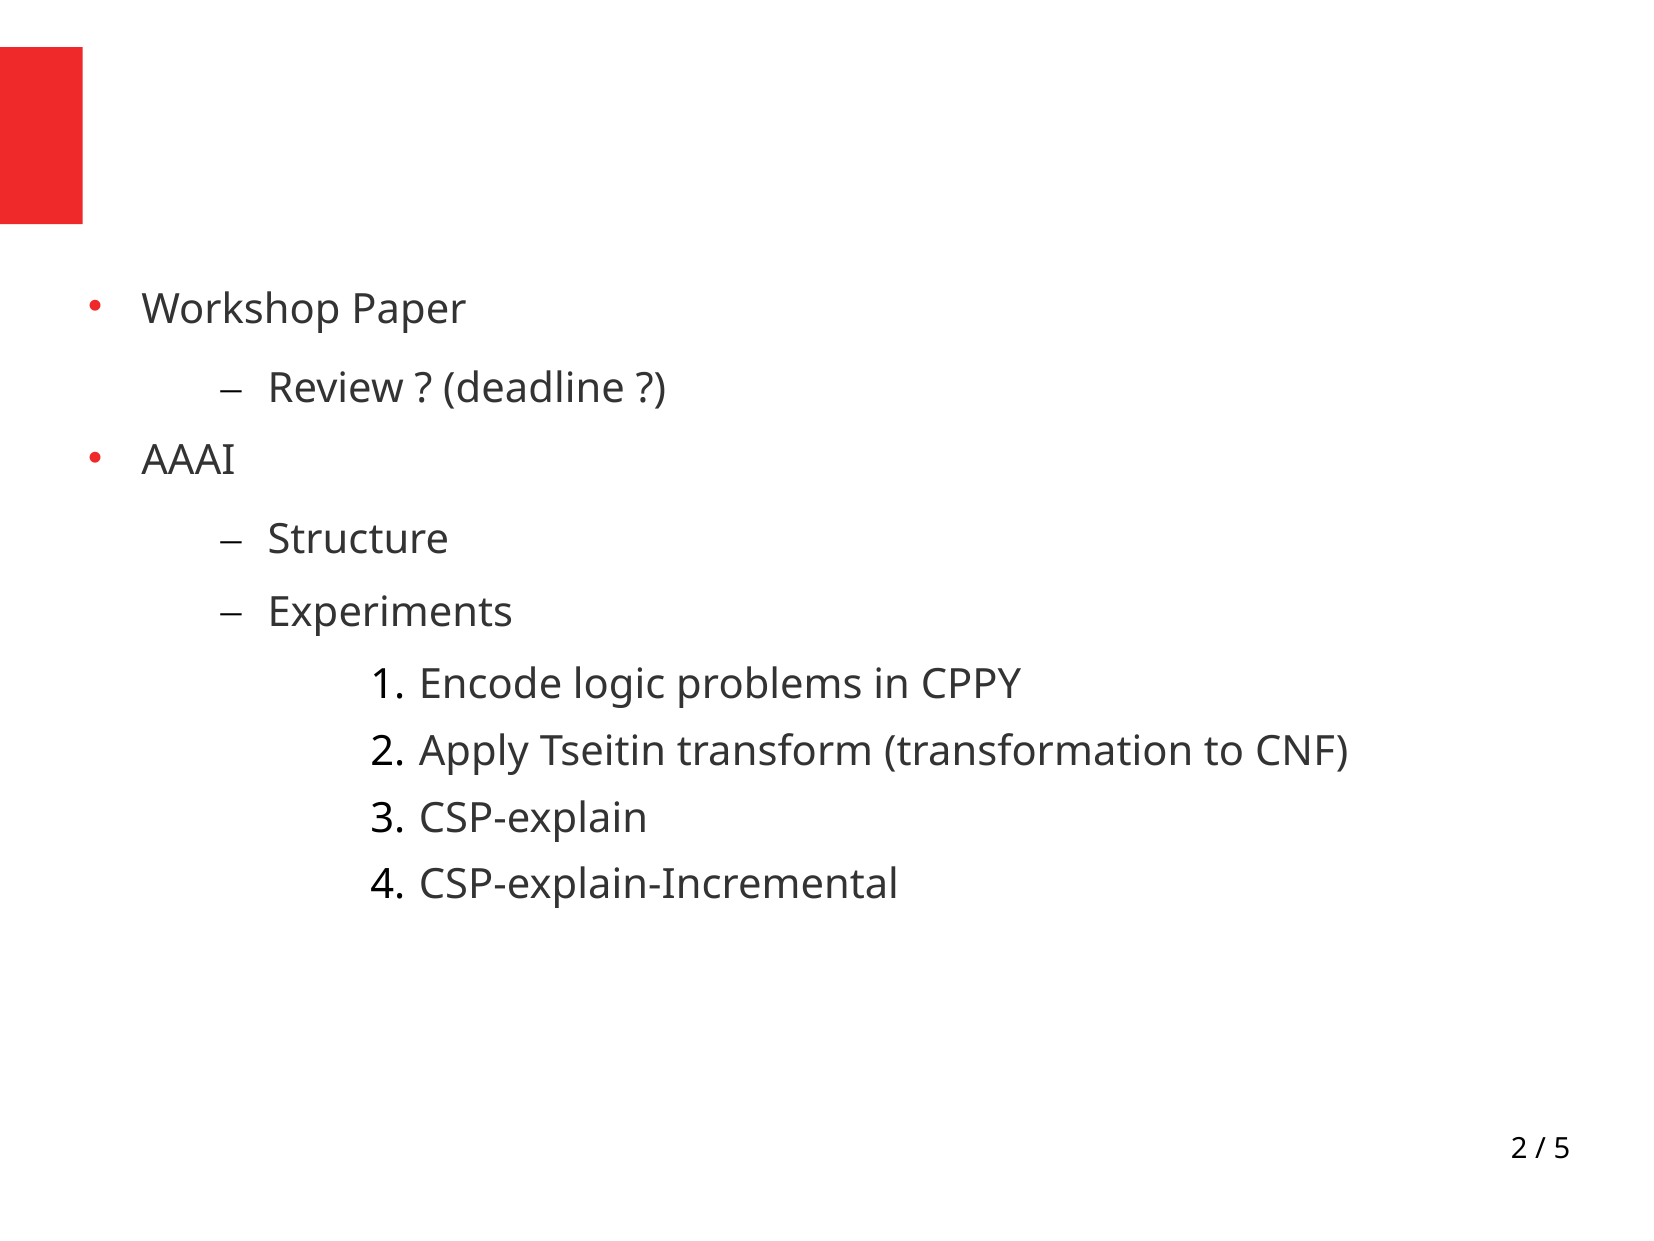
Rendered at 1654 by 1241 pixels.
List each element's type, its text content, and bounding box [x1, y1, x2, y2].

list Workshop Paper Review ? (deadline ?) AAAI Structure Experiments Encode logic problems in CPPY Apply Tseitin transform (transformation to CNF) CSP-explain CSP-explain-Incremental [70, 283, 1583, 1087]
